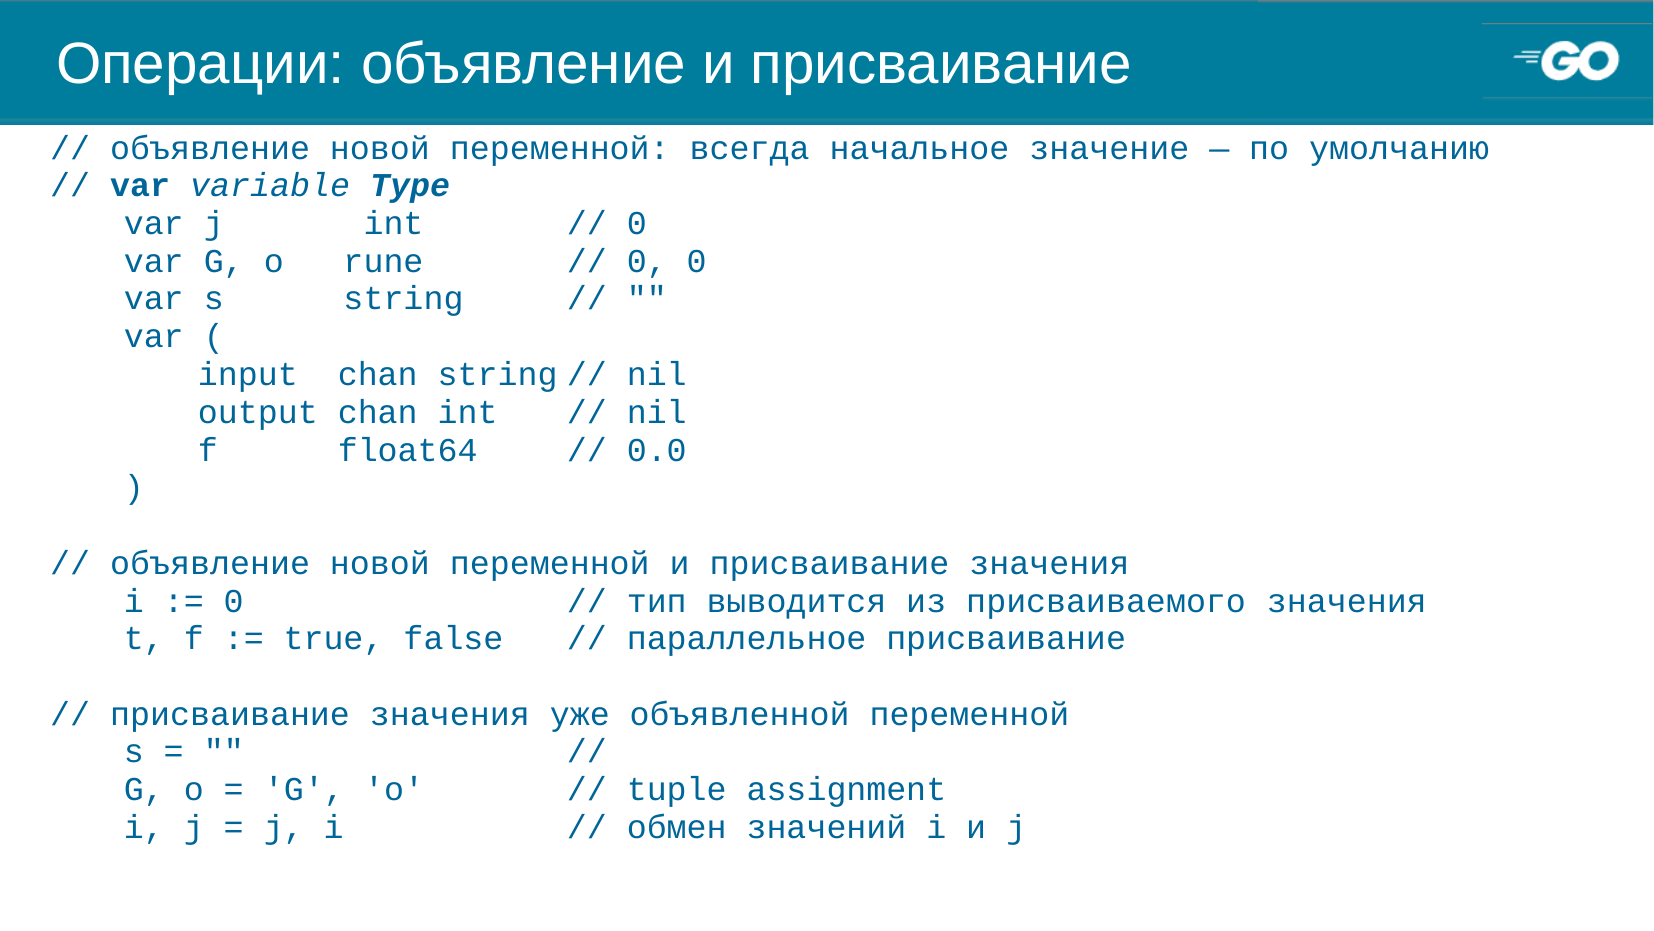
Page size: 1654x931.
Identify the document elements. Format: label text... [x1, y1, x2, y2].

text_box Операции: объявление и присваивание [41, 23, 1495, 104]
text_box // объявление новой переменной: всегда начальное значение — по умолчанию // var variable Type var j int // 0 var G, o rune // 0, 0 var s string // "" var ( input chan string // nil output chan int // nil f float64 // 0.0 ) // объявление новой переменной и присваивание значения i := 0 // тип выводится из присваиваемого значения t, f := true, false // параллельное присваивание // присваивание значения уже объявленной переменной s = "" // G, o = 'G', 'o' // tuple assignment i, j = j, i // обмен значений i и j [35, 124, 1619, 898]
picture [1542, 41, 1619, 81]
